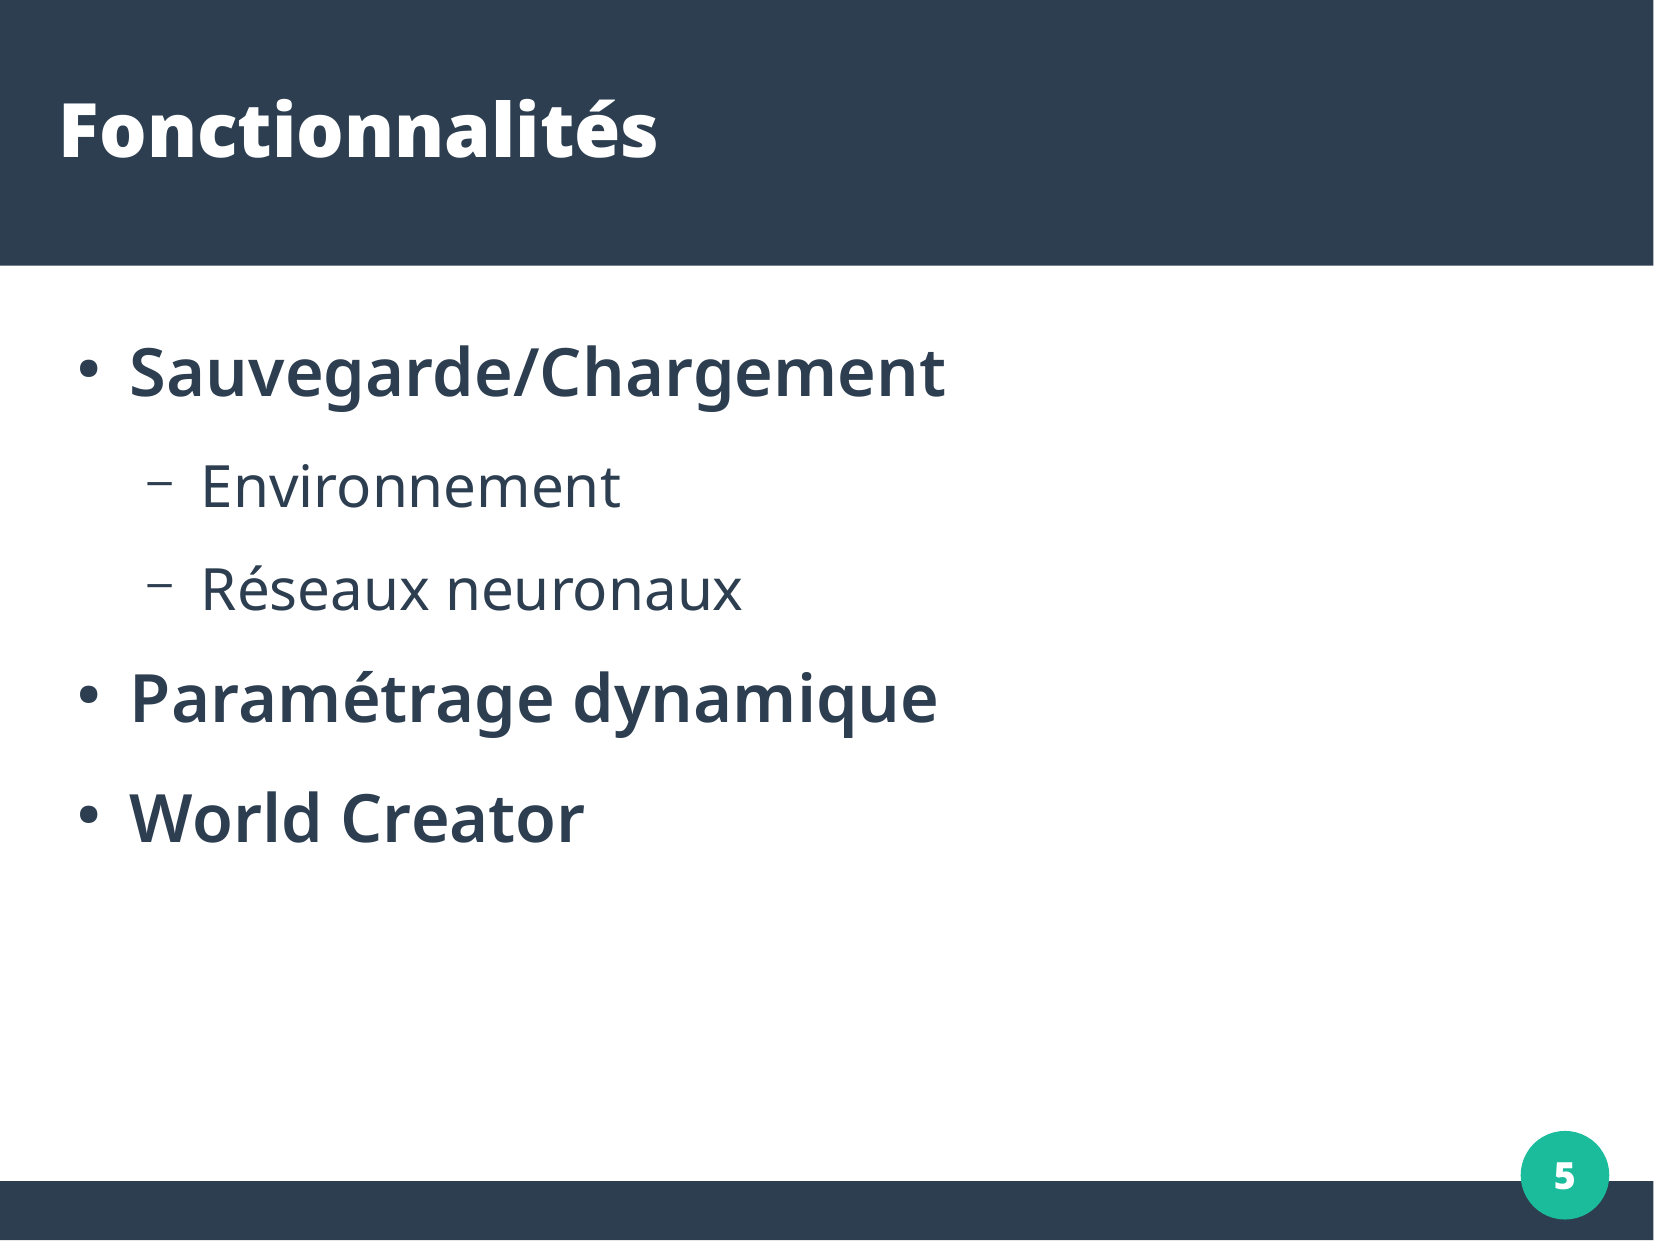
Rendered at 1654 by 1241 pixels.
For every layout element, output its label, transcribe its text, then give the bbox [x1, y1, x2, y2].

title Fonctionnalités [59, 49, 1595, 207]
list Sauvegarde/Chargement Environnement Réseaux neuronaux Paramétrage dynamique World Creator [59, 324, 1595, 1152]
